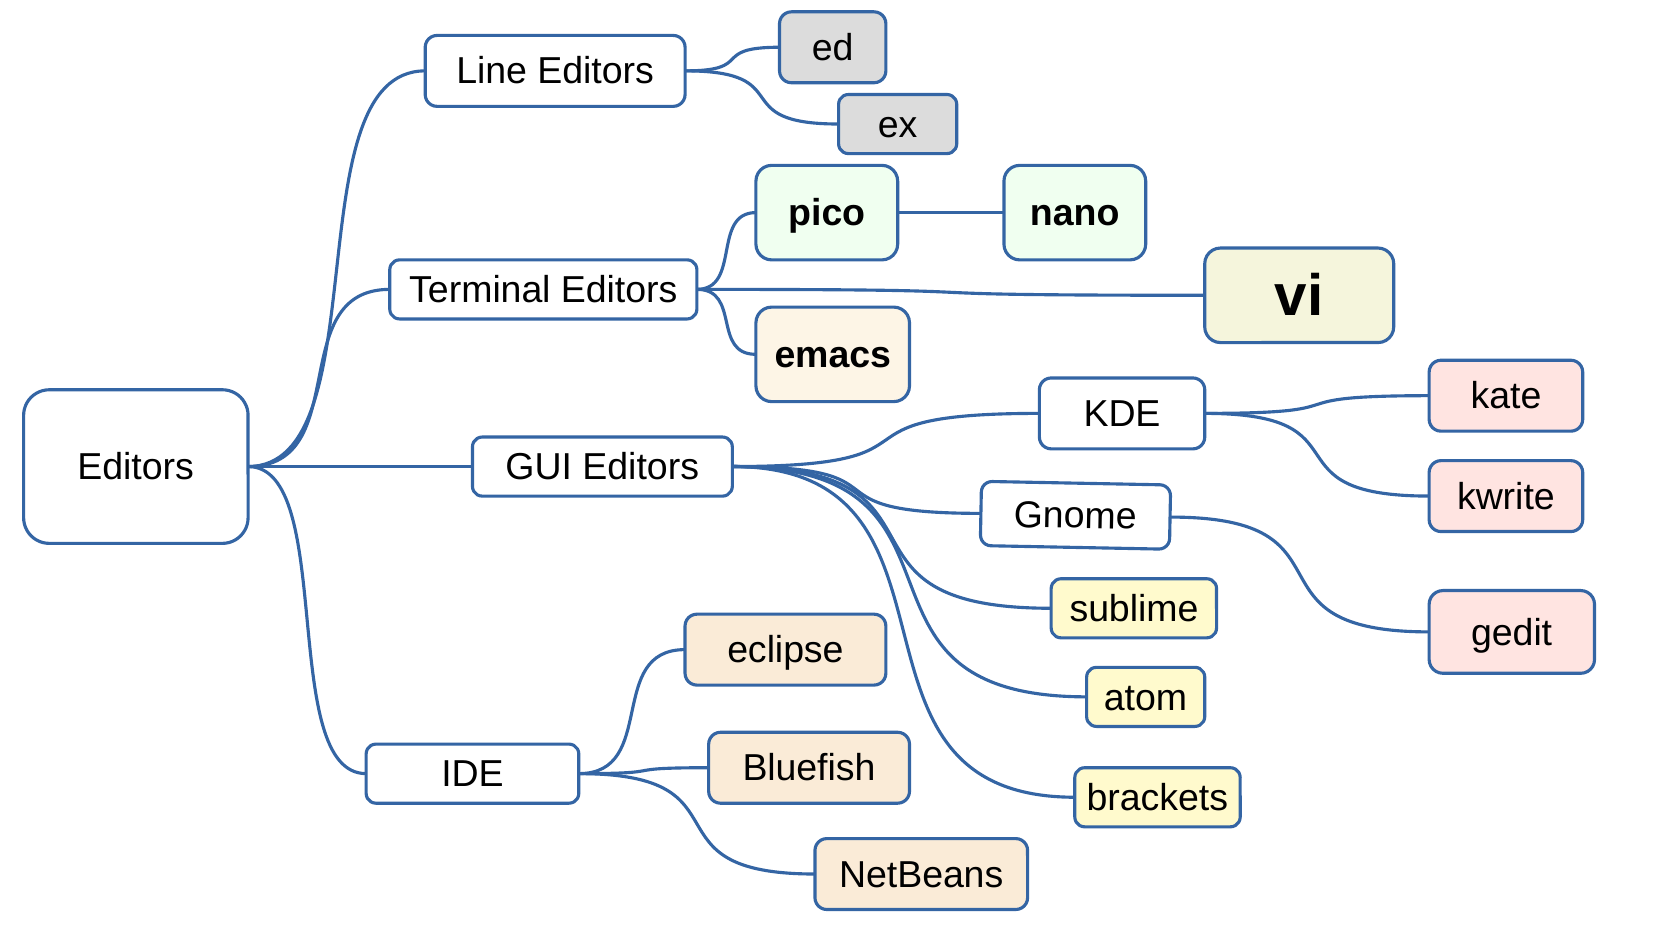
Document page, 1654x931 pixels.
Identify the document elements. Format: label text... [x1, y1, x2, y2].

text_box vi [1204, 248, 1394, 343]
text_box emacs [755, 307, 910, 402]
text_box Gnome [980, 481, 1171, 550]
text_box kate [1429, 360, 1583, 432]
text_box KDE [1039, 377, 1205, 449]
text_box atom [1086, 667, 1205, 727]
text_box ex [838, 94, 957, 154]
text_box GUI Editors [472, 437, 733, 497]
text_box pico [755, 165, 898, 260]
text_box Line Editors [425, 35, 686, 107]
text_box kwrite [1429, 460, 1583, 532]
text_box gedit [1429, 590, 1595, 674]
text_box Terminal Editors [389, 259, 697, 319]
text_box Editors [23, 389, 249, 544]
text_box IDE [366, 744, 579, 804]
text_box NetBeans [814, 838, 1028, 910]
text_box nano [1003, 165, 1146, 260]
text_box sublime [1051, 578, 1217, 638]
text_box Bluefish [708, 732, 910, 804]
text_box brackets [1074, 767, 1241, 827]
text_box eclipse [685, 614, 886, 686]
text_box ed [779, 11, 886, 83]
